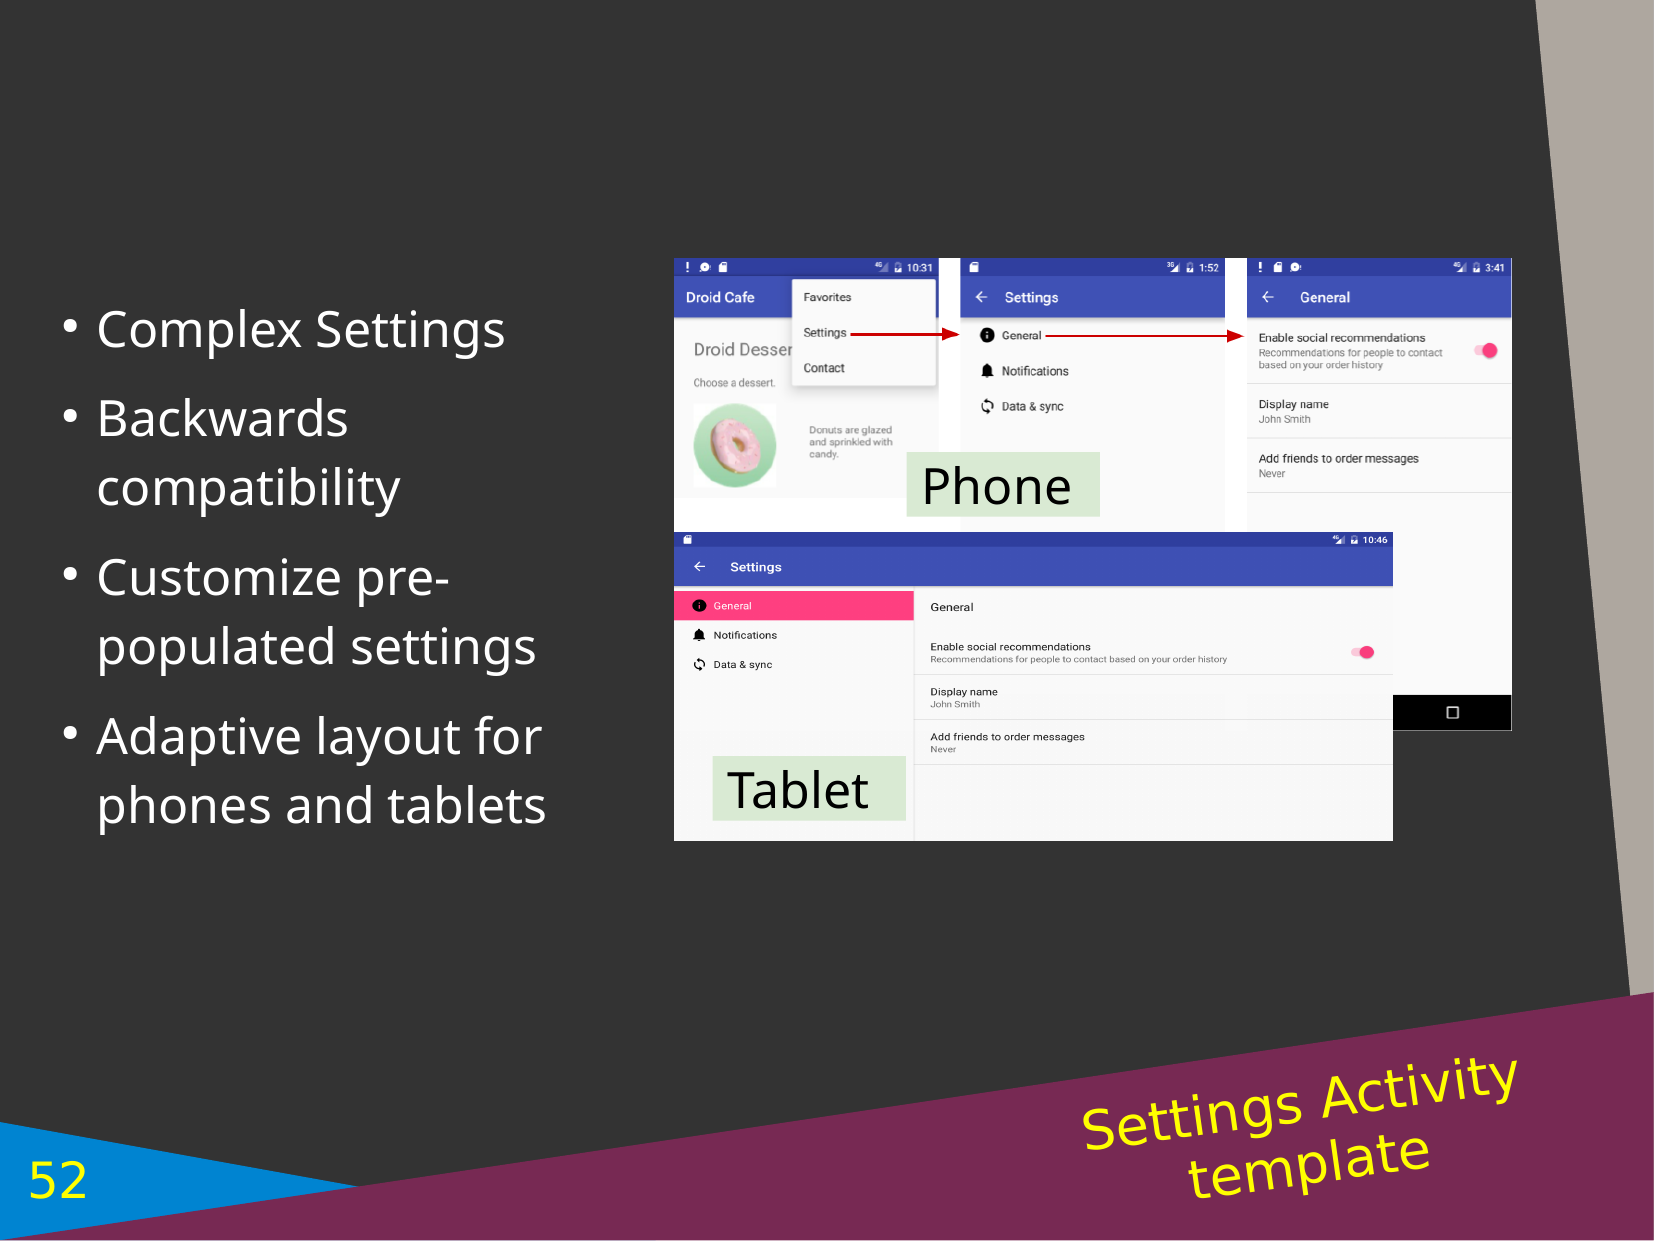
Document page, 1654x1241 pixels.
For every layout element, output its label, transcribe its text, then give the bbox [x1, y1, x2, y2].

text_box Tablet [712, 756, 906, 821]
title Settings Activity template [956, 995, 1654, 1241]
text_box Complex Settings Backwards compatibility Customize pre-populated settings Adaptive layout for phones and tablets [46, 273, 651, 821]
picture [674, 258, 1512, 841]
text_box Phone [906, 452, 1100, 517]
